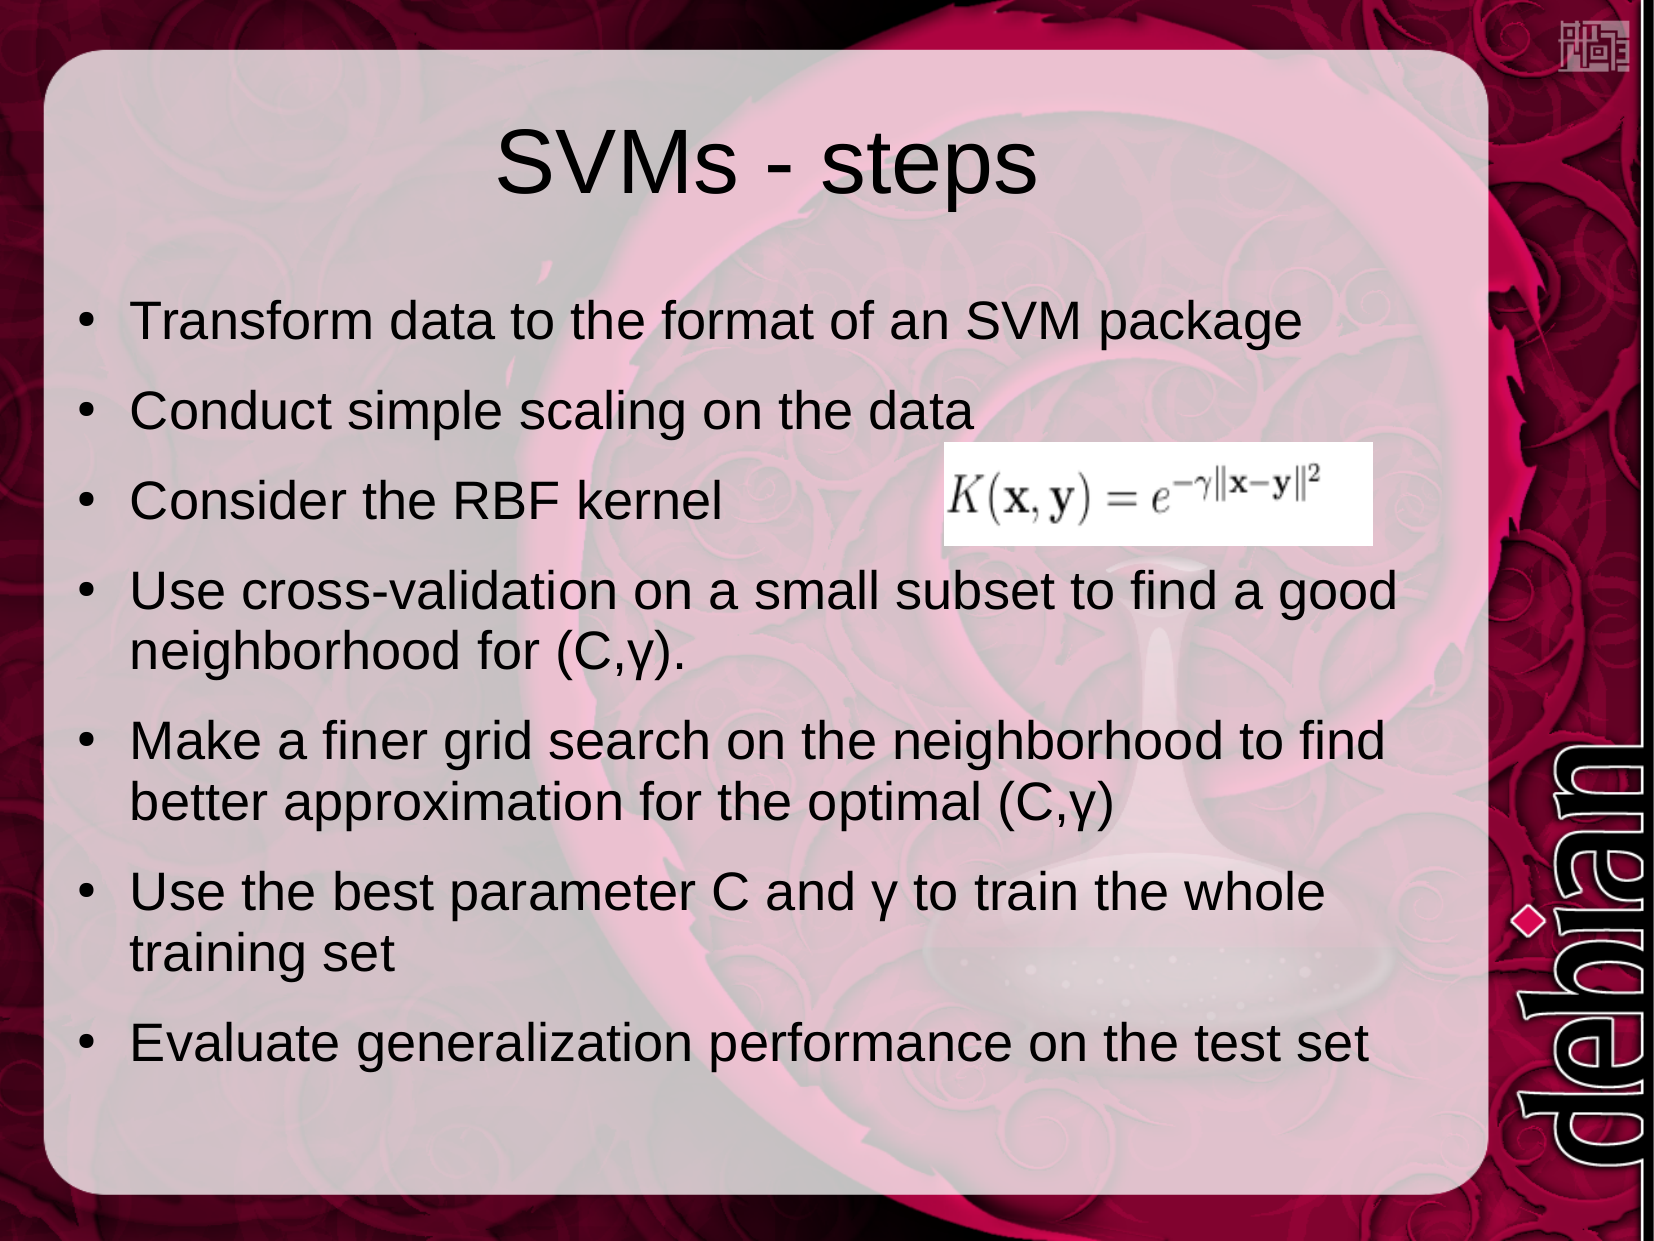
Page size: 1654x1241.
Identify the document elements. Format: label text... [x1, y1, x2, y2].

list Transform data to the format of an SVM package Conduct simple scaling on the data Consider the RBF kernel Use cross-validation on a small subset to find a good neighborhood for (C,γ). Make a finer grid search on the neighborhood to find better approximation for the optimal (C,γ) Use the best parameter C and γ to train the whole training set Evaluate generalization performance on the test set [59, 290, 1477, 1109]
picture [0, 0, 1654, 1241]
title SVMs - steps [59, 58, 1477, 266]
